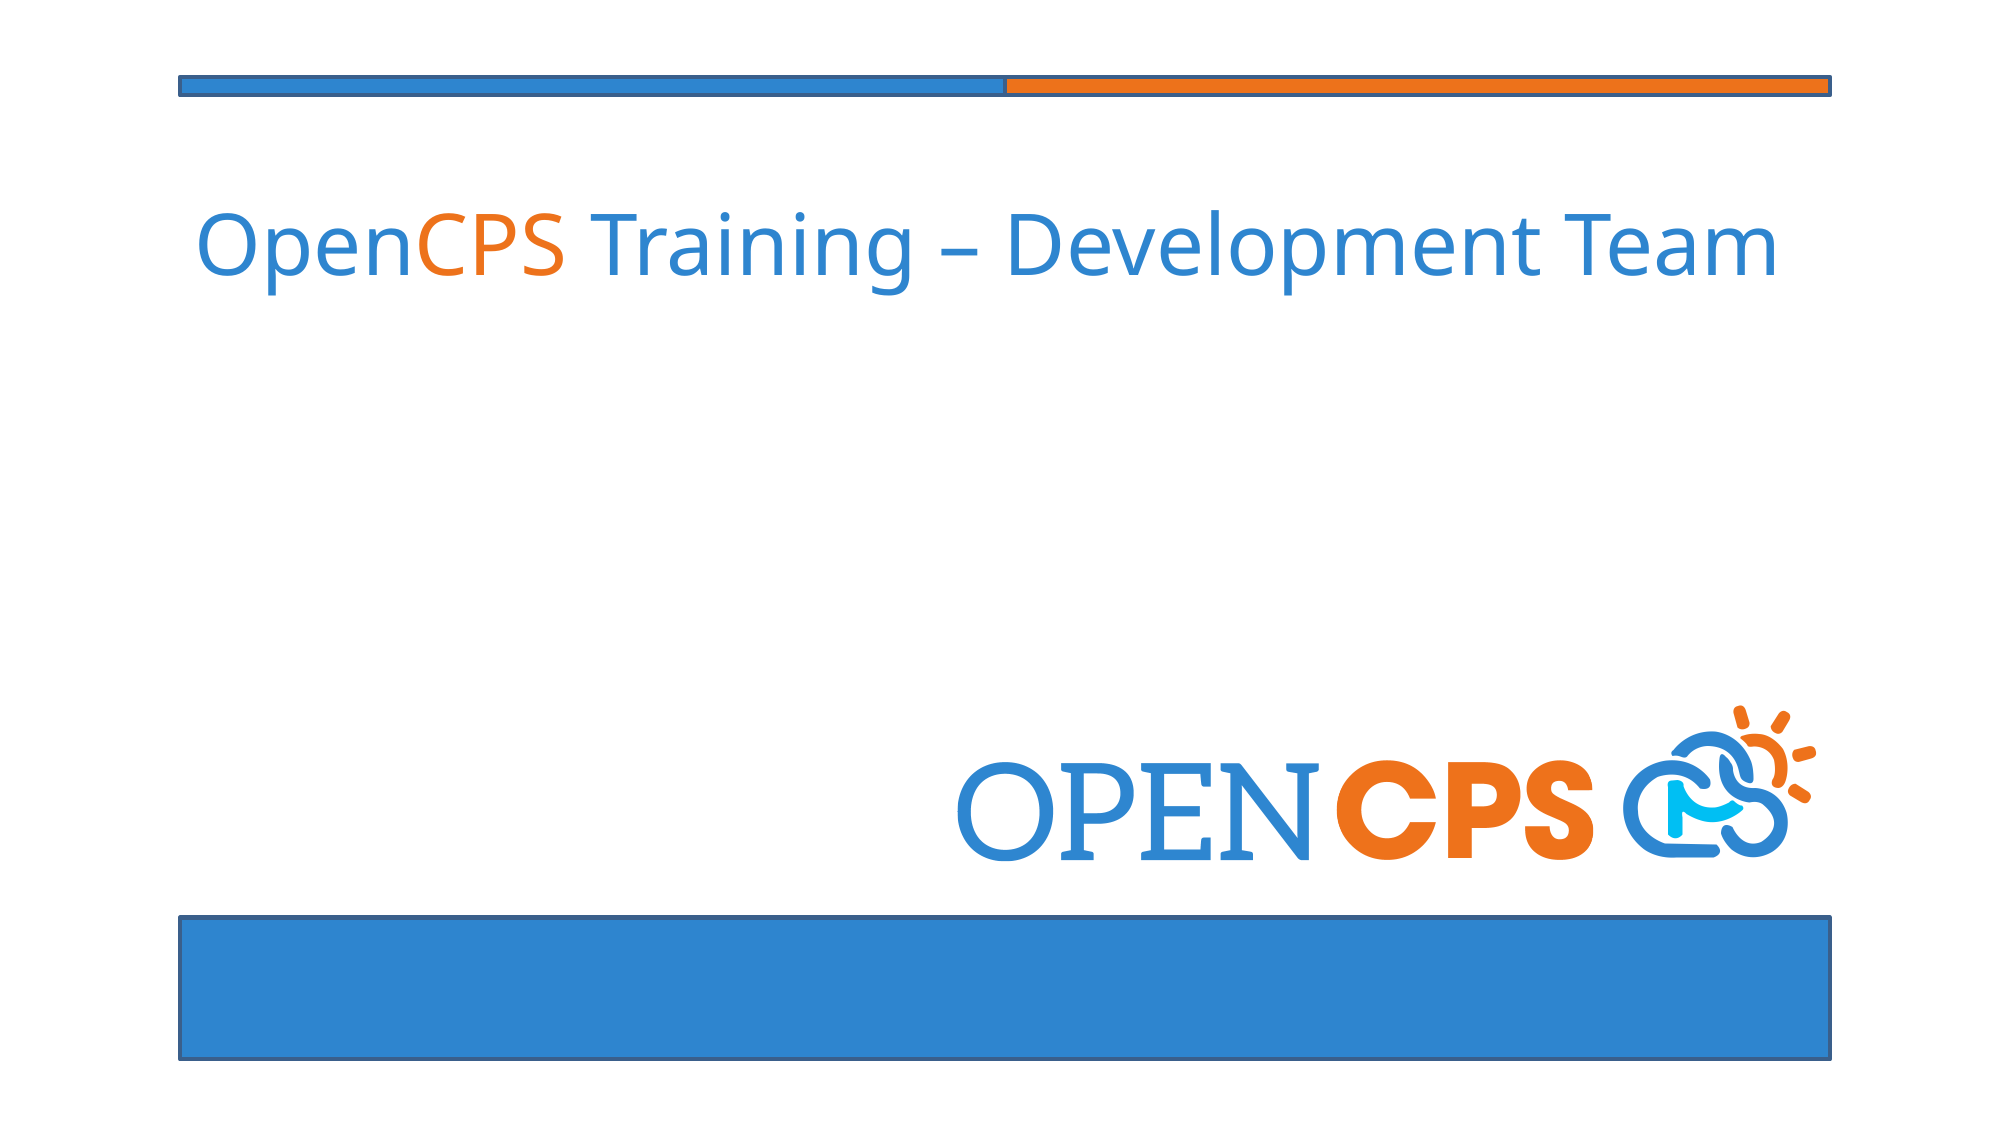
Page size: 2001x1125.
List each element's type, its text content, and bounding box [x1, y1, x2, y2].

text_box OpenCPS Training – Development Team [180, 104, 1830, 300]
text_box [179, 76, 1831, 96]
picture [941, 691, 1830, 883]
text_box [180, 917, 1830, 1060]
